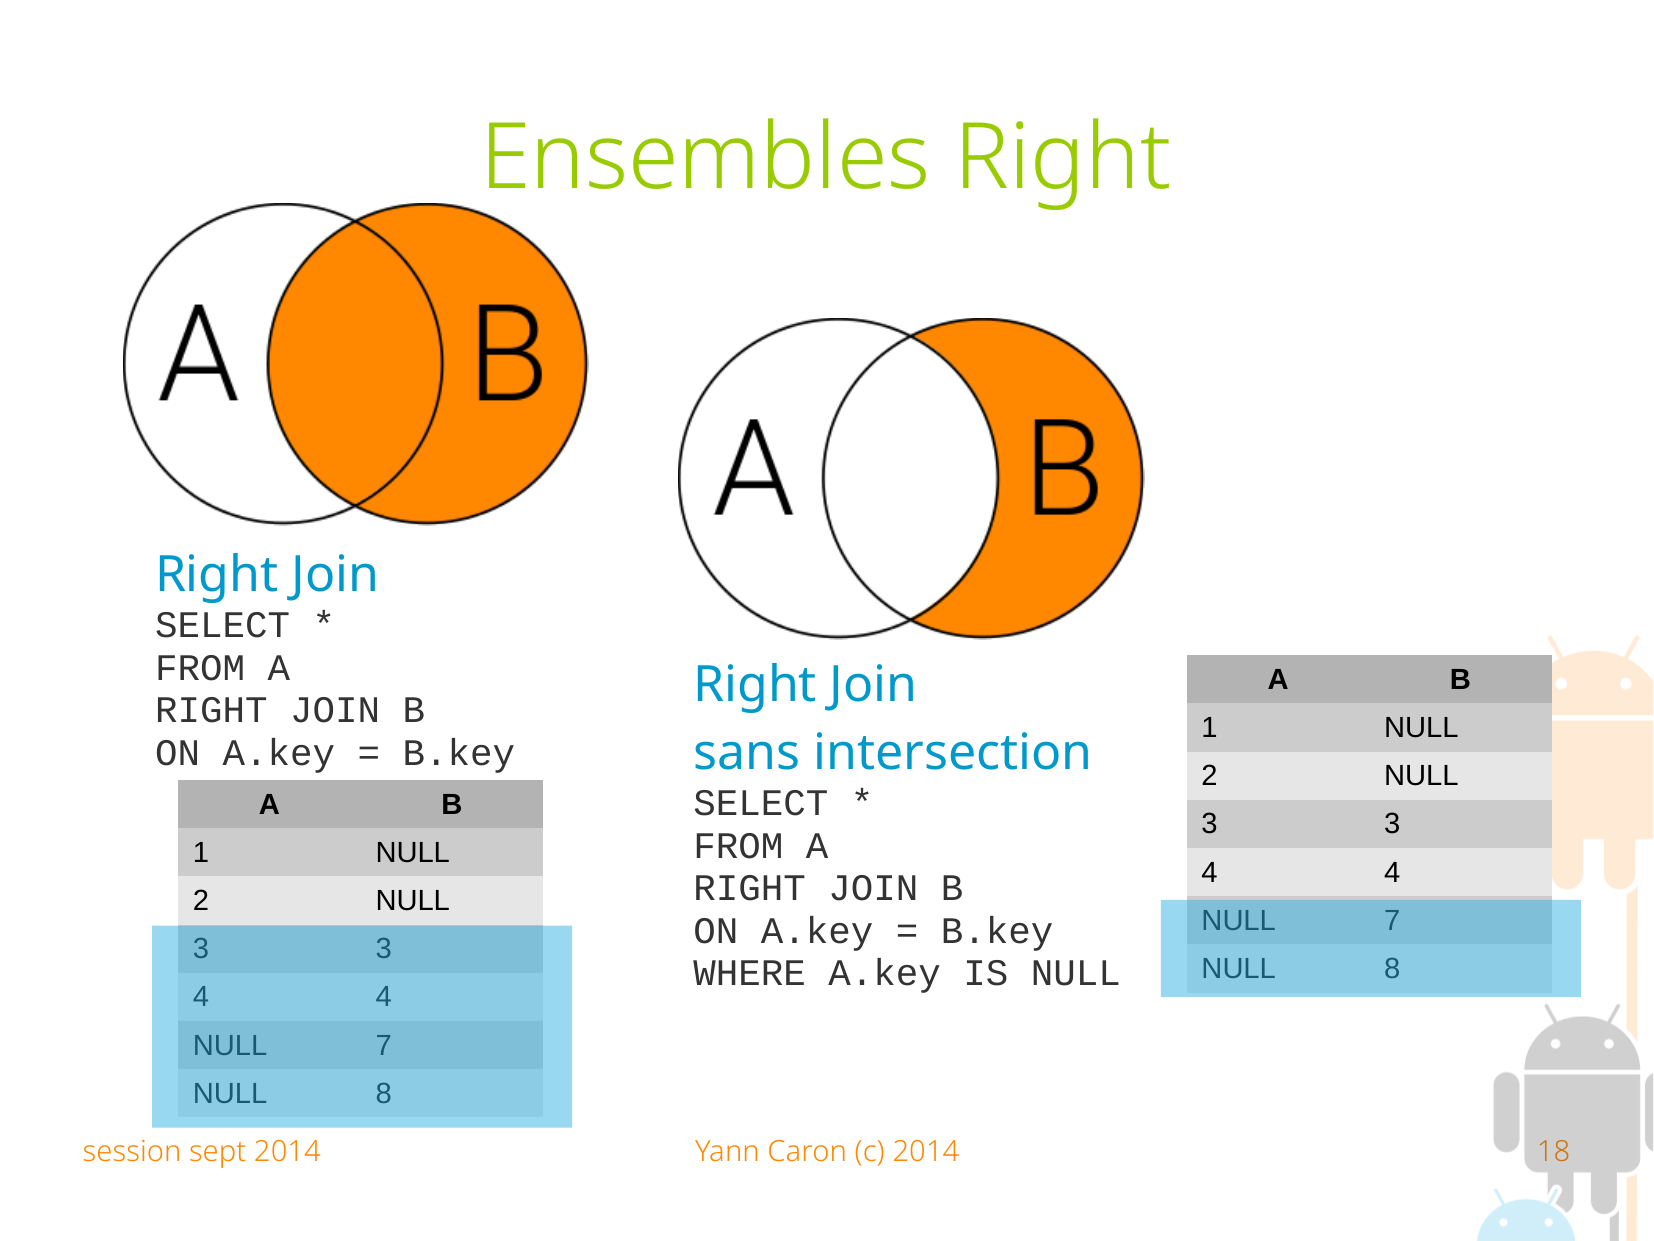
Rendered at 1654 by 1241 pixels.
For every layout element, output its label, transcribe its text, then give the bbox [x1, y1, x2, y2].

table_cell NULL [361, 876, 543, 925]
table_header A [178, 780, 361, 828]
table_cell 3 [1187, 800, 1369, 848]
table_cell 1 [178, 828, 361, 876]
text_box [1160, 899, 1581, 998]
text_box [152, 925, 573, 1128]
table_cell 4 [1187, 848, 1369, 896]
table_cell 2 [178, 876, 361, 925]
table_cell NULL [1369, 703, 1552, 752]
text_box Right Join sans intersection SELECT * FROM A RIGHT JOIN B ON A.key = B.key WHERE A.key IS NULL [678, 641, 1136, 976]
table_cell NULL [361, 828, 543, 876]
title Ensembles Right [82, 49, 1571, 257]
table_cell NULL [1369, 752, 1552, 800]
picture [123, 203, 1654, 1241]
table_header B [1369, 655, 1552, 703]
text_box Right Join SELECT * FROM A RIGHT JOIN B ON A.key = B.key [140, 530, 530, 766]
table_cell 1 [1187, 703, 1369, 752]
table_cell 2 [1187, 752, 1369, 800]
table_header A [1187, 655, 1369, 703]
table_cell 4 [1369, 848, 1552, 896]
table_cell 3 [1369, 800, 1552, 848]
table_header B [361, 780, 543, 828]
